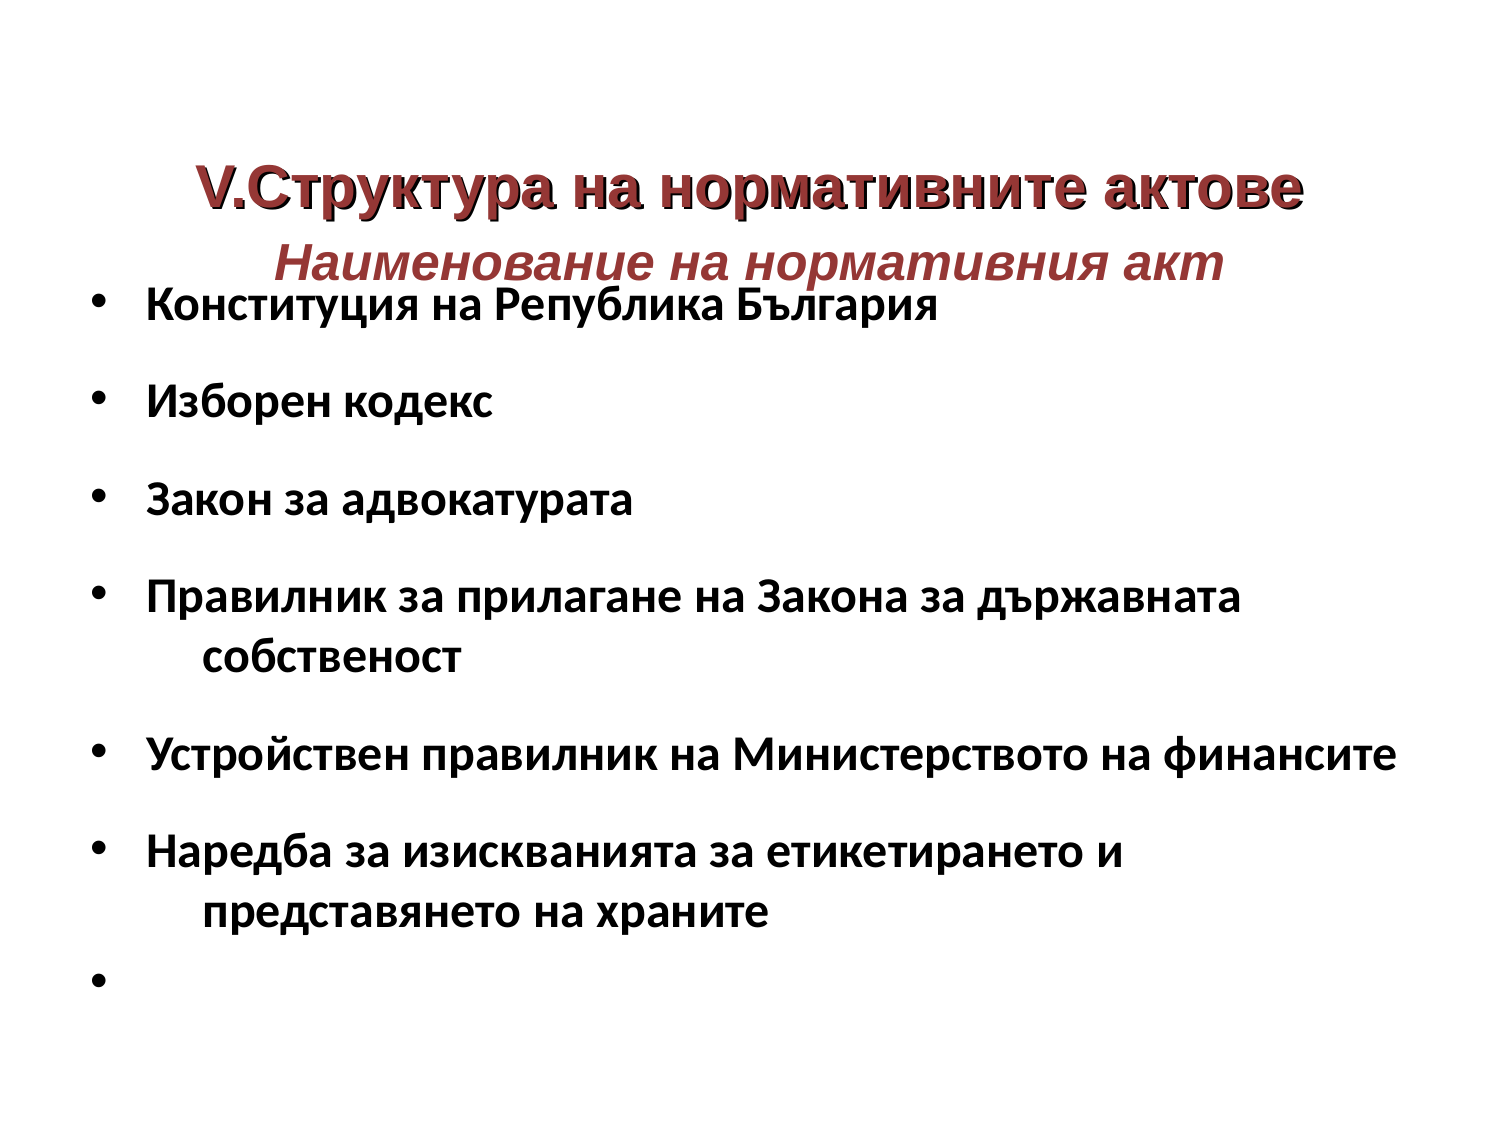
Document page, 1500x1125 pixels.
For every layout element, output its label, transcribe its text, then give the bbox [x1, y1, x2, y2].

list Конституция на Република България Изборен кодекс Закон за адвокатурата Правилник за прилагане на Закона за държавната собственост Устройствен правилник на Министерството на финансите Наредба за изискванията за етикетирането и представянето на храните [75, 262, 1426, 1005]
title V.Структура на нормативните актове Наименование на нормативния акт [75, 45, 1426, 233]
